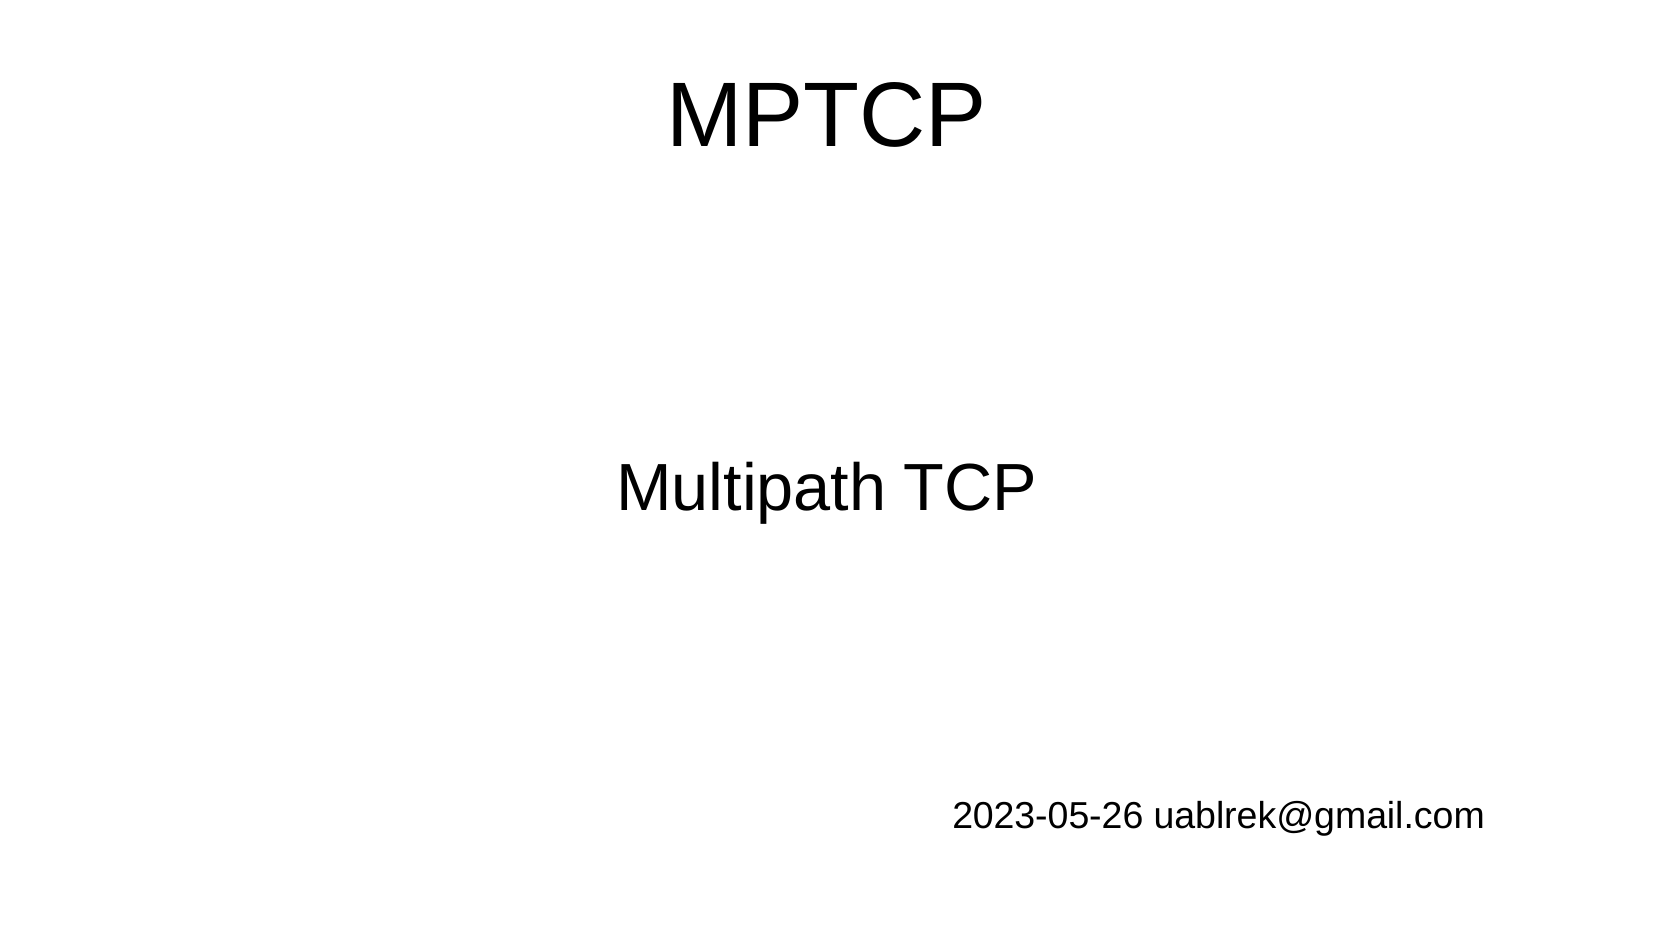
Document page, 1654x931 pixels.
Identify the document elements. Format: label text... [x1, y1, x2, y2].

text_box 2023-05-26 uablrek@gmail.com [937, 787, 1613, 863]
subtitle Multipath TCP [82, 217, 1571, 758]
title MPTCP [82, 37, 1571, 193]
